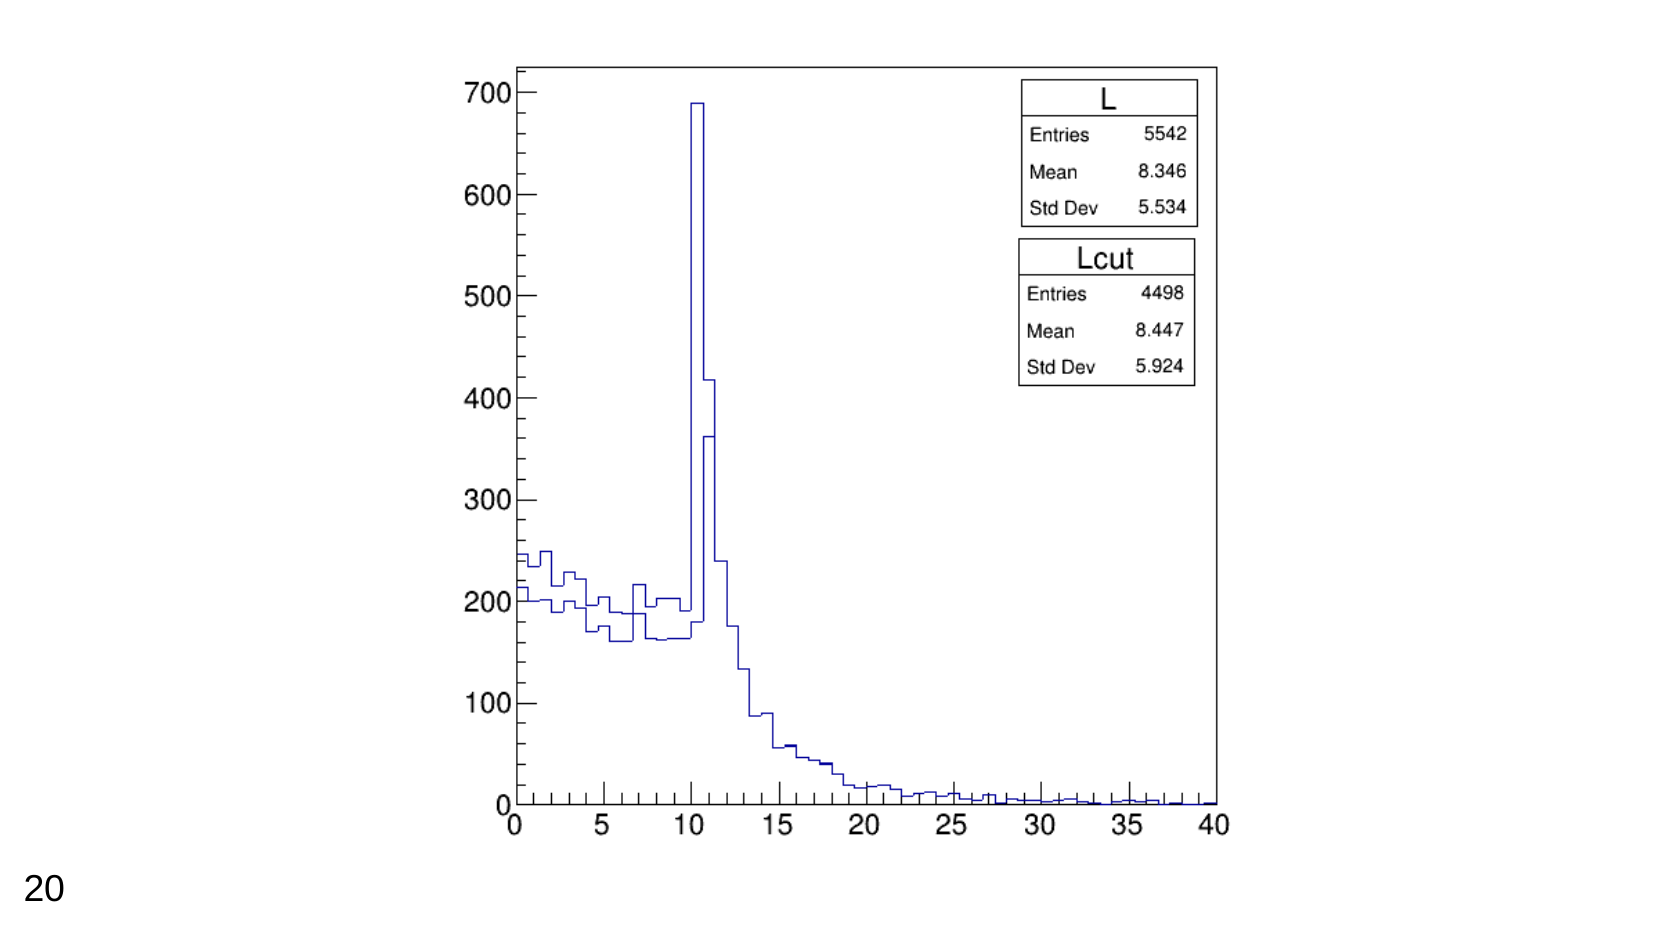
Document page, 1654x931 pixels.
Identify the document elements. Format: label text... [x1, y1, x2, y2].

picture [450, 53, 1237, 840]
text_box <number> [8, 860, 638, 931]
